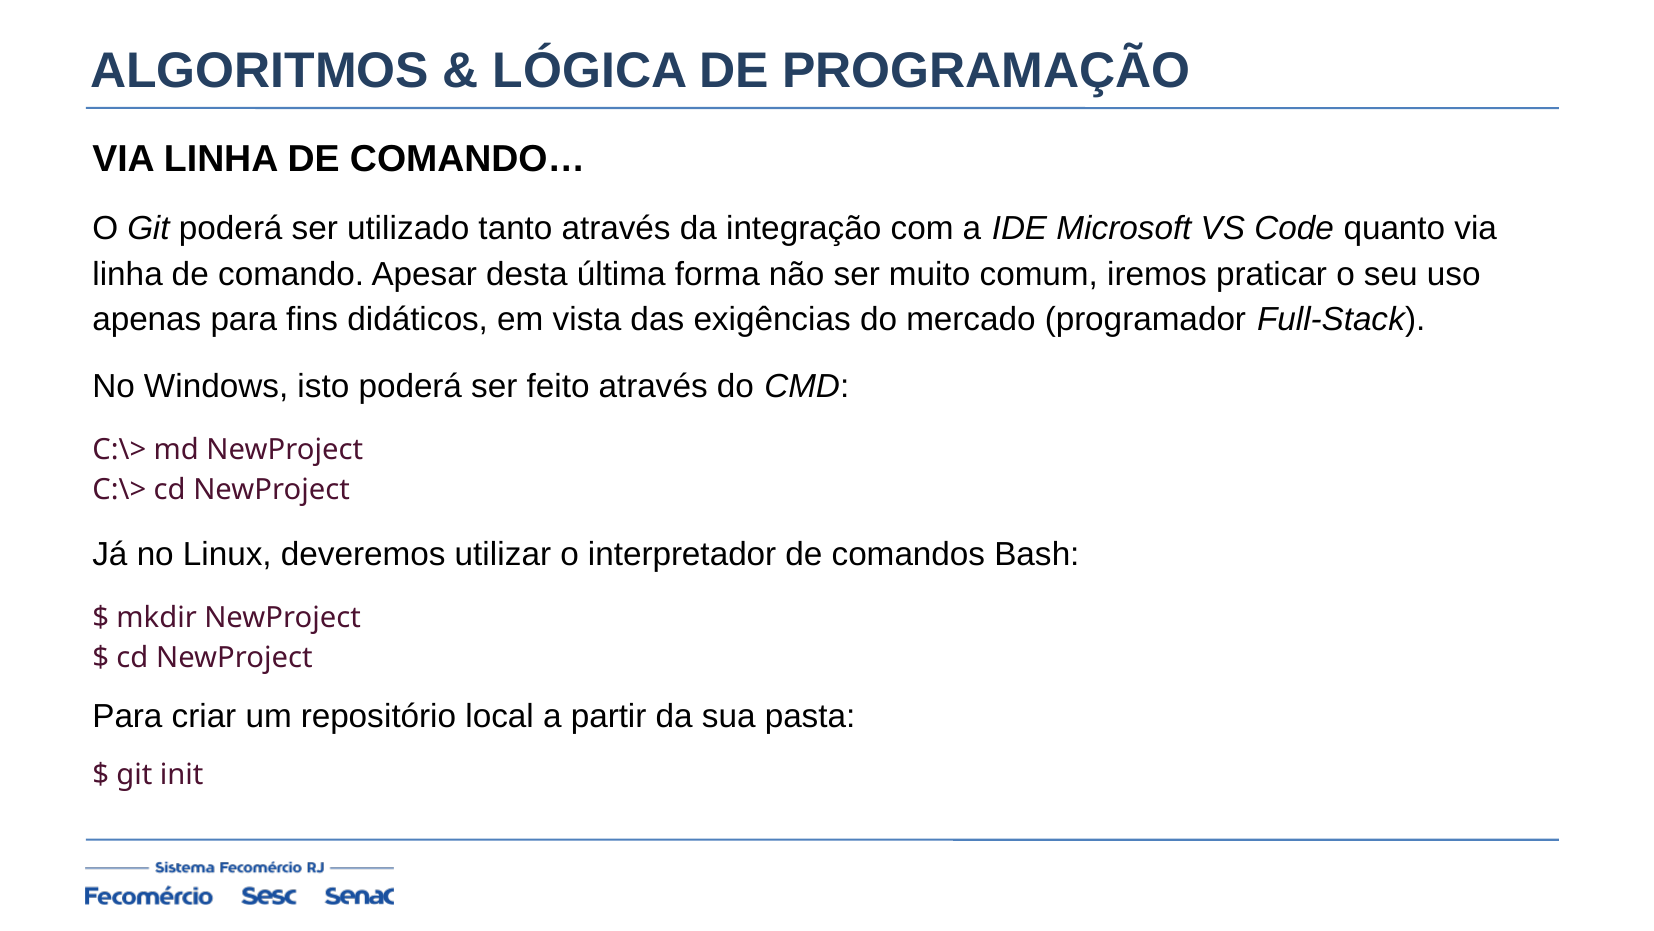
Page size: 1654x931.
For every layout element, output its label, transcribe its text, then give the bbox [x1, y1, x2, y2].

text_box VIA LINHA DE COMANDO… O Git poderá ser utilizado tanto através da integração com a IDE Microsoft VS Code quanto via linha de comando. Apesar desta última forma não ser muito comum, iremos praticar o seu uso apenas para fins didáticos, em vista das exigências do mercado (programador Full-Stack). No Windows, isto poderá ser feito através do CMD: C:\> md NewProject C:\> cd NewProject Já no Linux, deveremos utilizar o interpretador de comandos Bash: $ mkdir NewProject $ cd NewProject Para criar um repositório local a partir da sua pasta: $ git init [77, 112, 1564, 836]
picture [62, 845, 416, 921]
text_box ALGORITMOS & LÓGICA DE PROGRAMAÇÃO [90, 32, 1564, 104]
